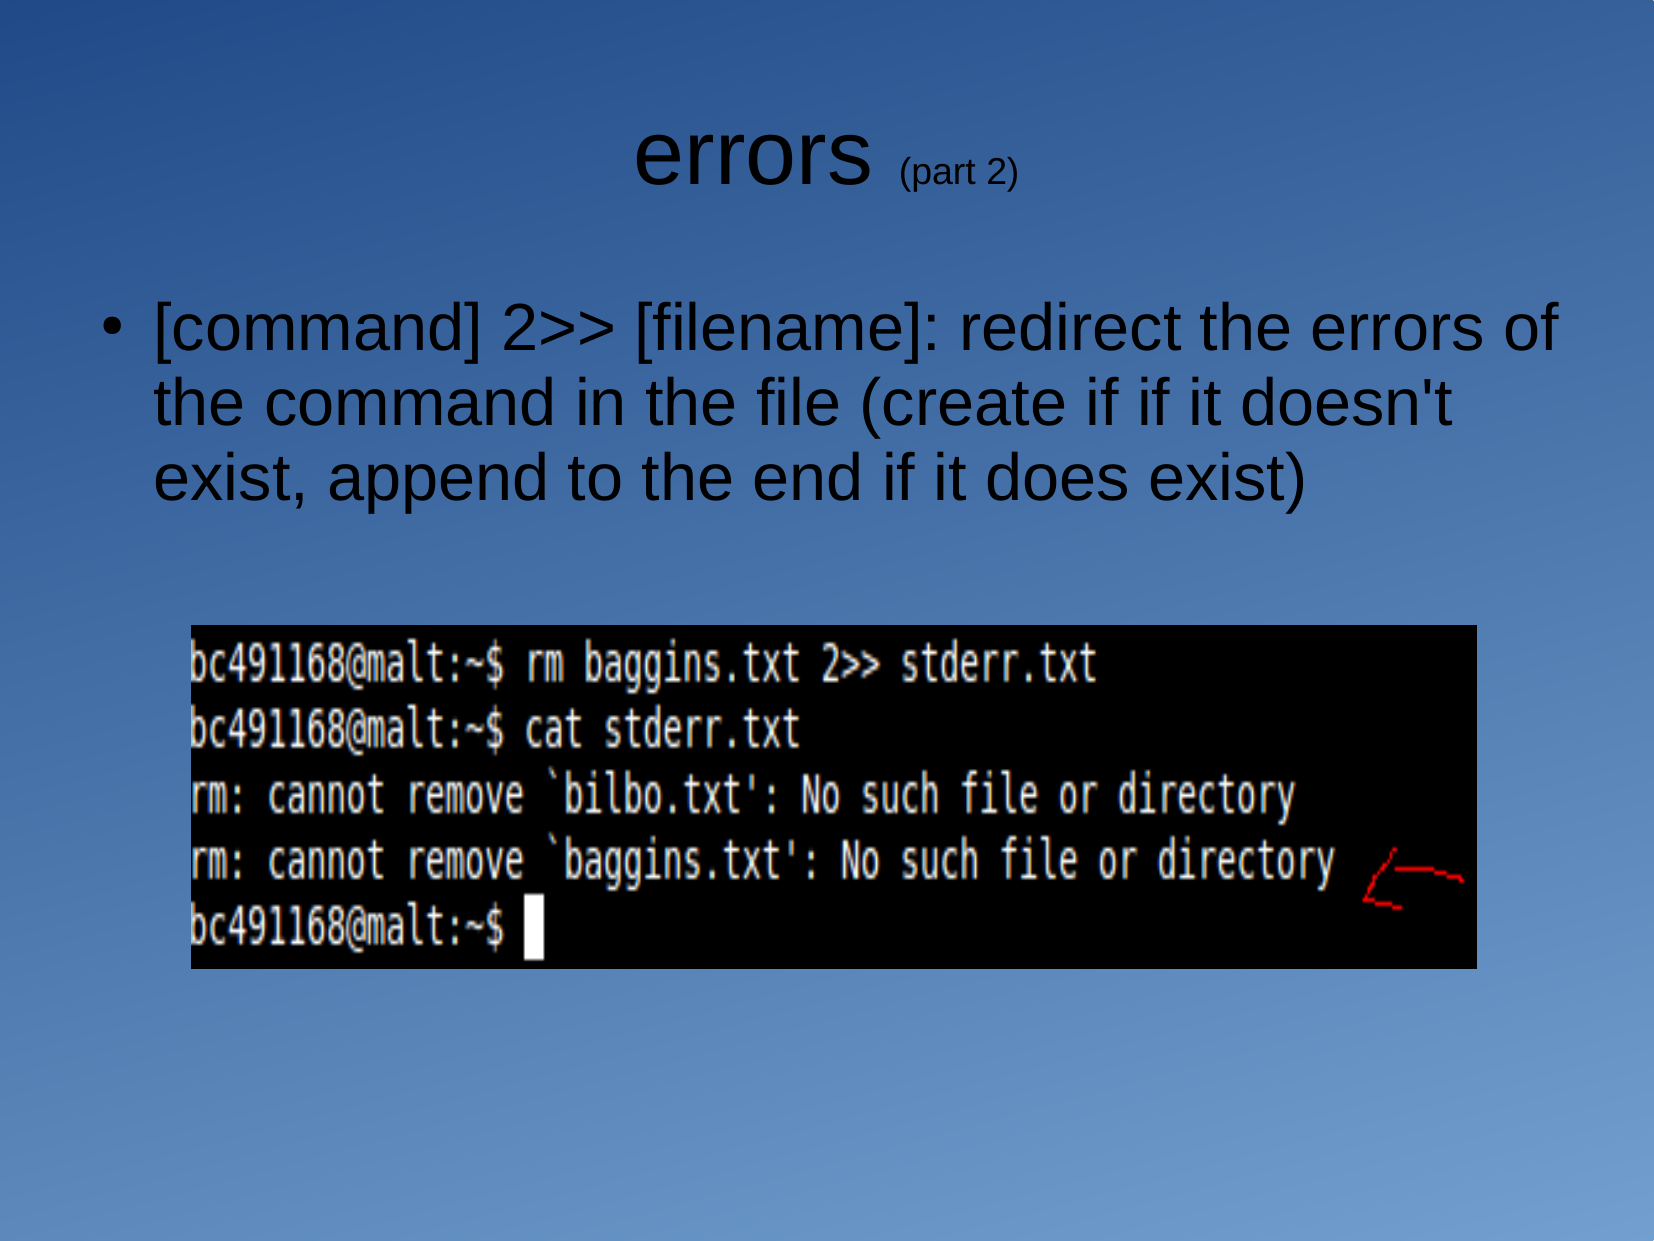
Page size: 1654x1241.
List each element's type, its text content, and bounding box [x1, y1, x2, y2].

list [command] 2>> [filename]: redirect the errors of the command in the file (create if if it doesn't exist, append to the end if it does exist) [82, 290, 1571, 1010]
title errors (part 2) [82, 49, 1571, 257]
picture [191, 625, 1477, 969]
